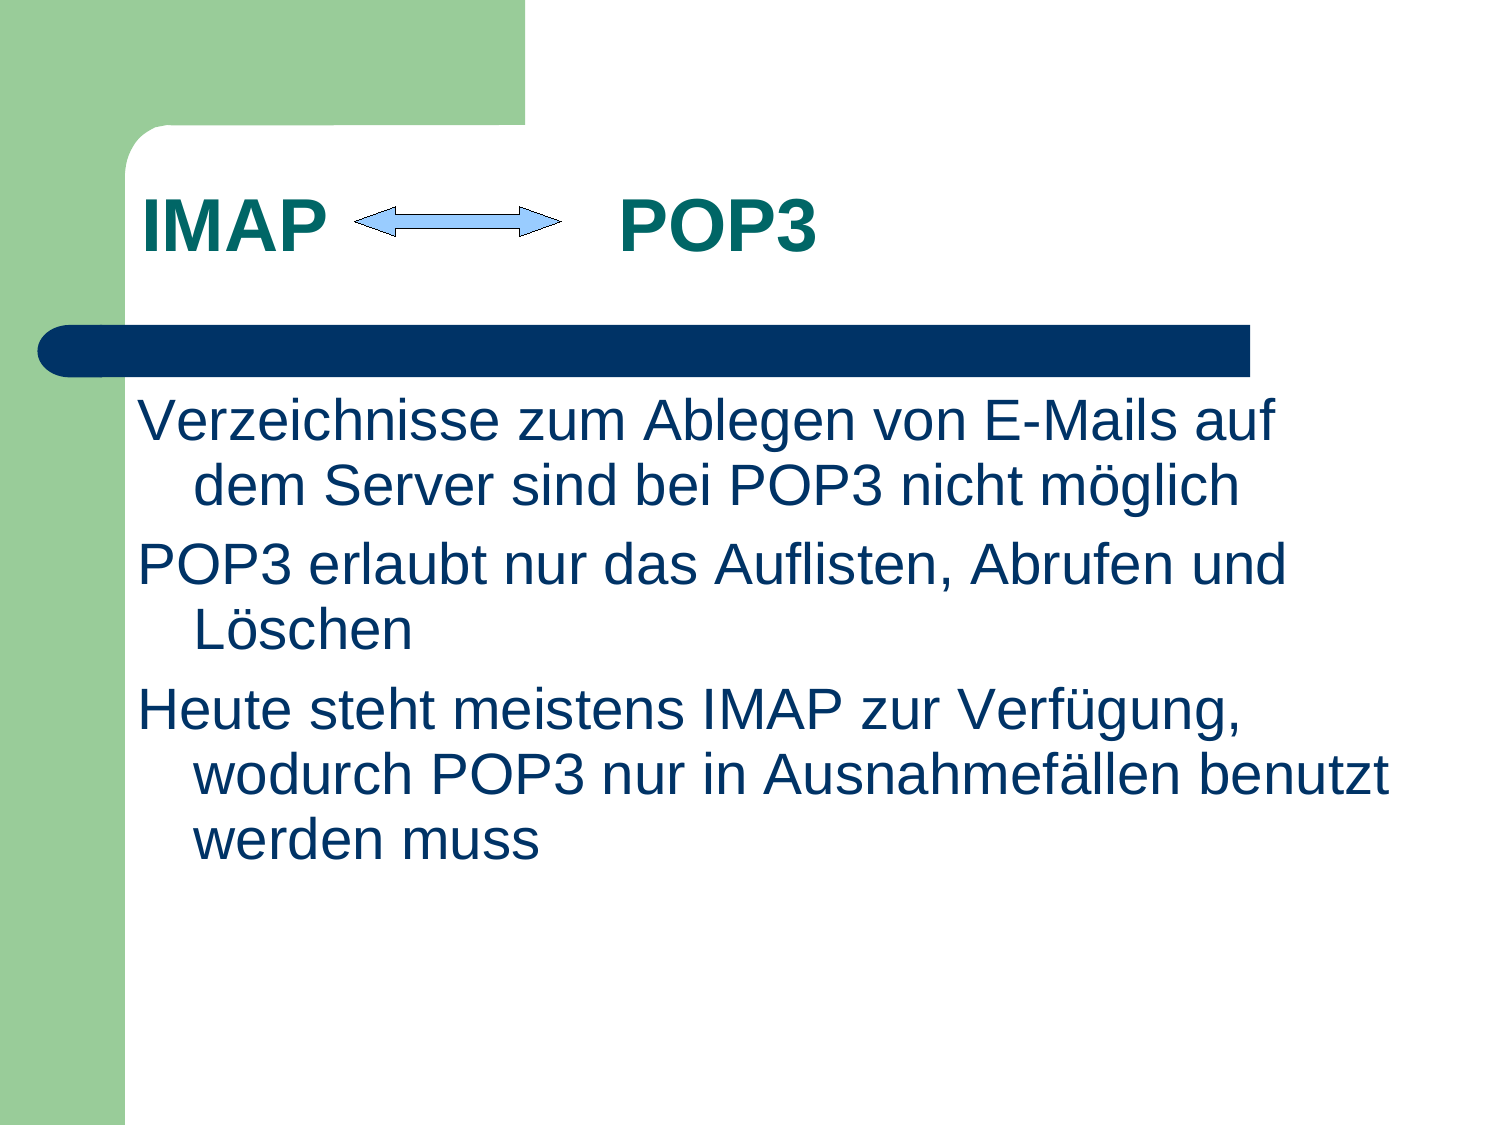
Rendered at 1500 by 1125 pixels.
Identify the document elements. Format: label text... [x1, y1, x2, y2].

text_box [354, 206, 562, 237]
title IMAP POP3 [141, 147, 1418, 311]
list Verzeichnisse zum Ablegen von E-Mails auf dem Server sind bei POP3 nicht möglich POP3 erlaubt nur das Auflisten, Abrufen und Löschen Heute steht meistens IMAP zur Verfügung, wodurch POP3 nur in Ausnahmefällen benutzt werden muss [137, 387, 1400, 987]
